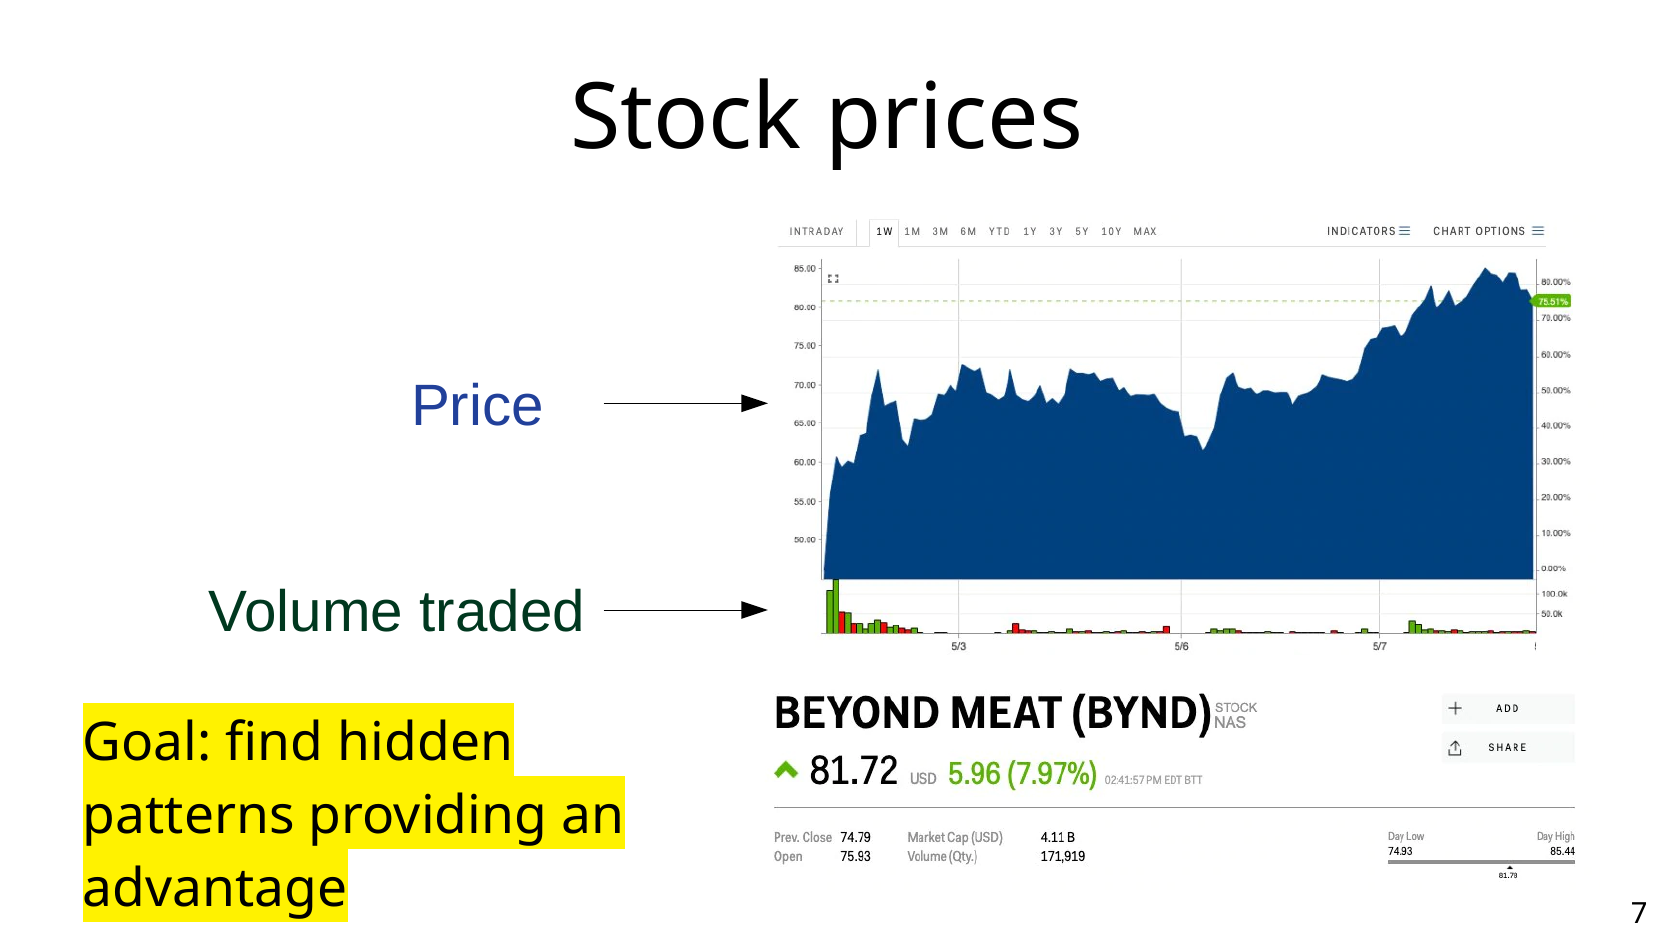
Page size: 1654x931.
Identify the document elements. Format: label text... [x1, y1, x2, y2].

text_box Price [0, 364, 559, 464]
list Goal: find hidden patterns providing an advantage [82, 703, 725, 923]
picture [753, 209, 1604, 655]
text_box Volume traded [37, 571, 601, 659]
title Stock prices [82, 1, 1571, 226]
picture [749, 673, 1600, 890]
